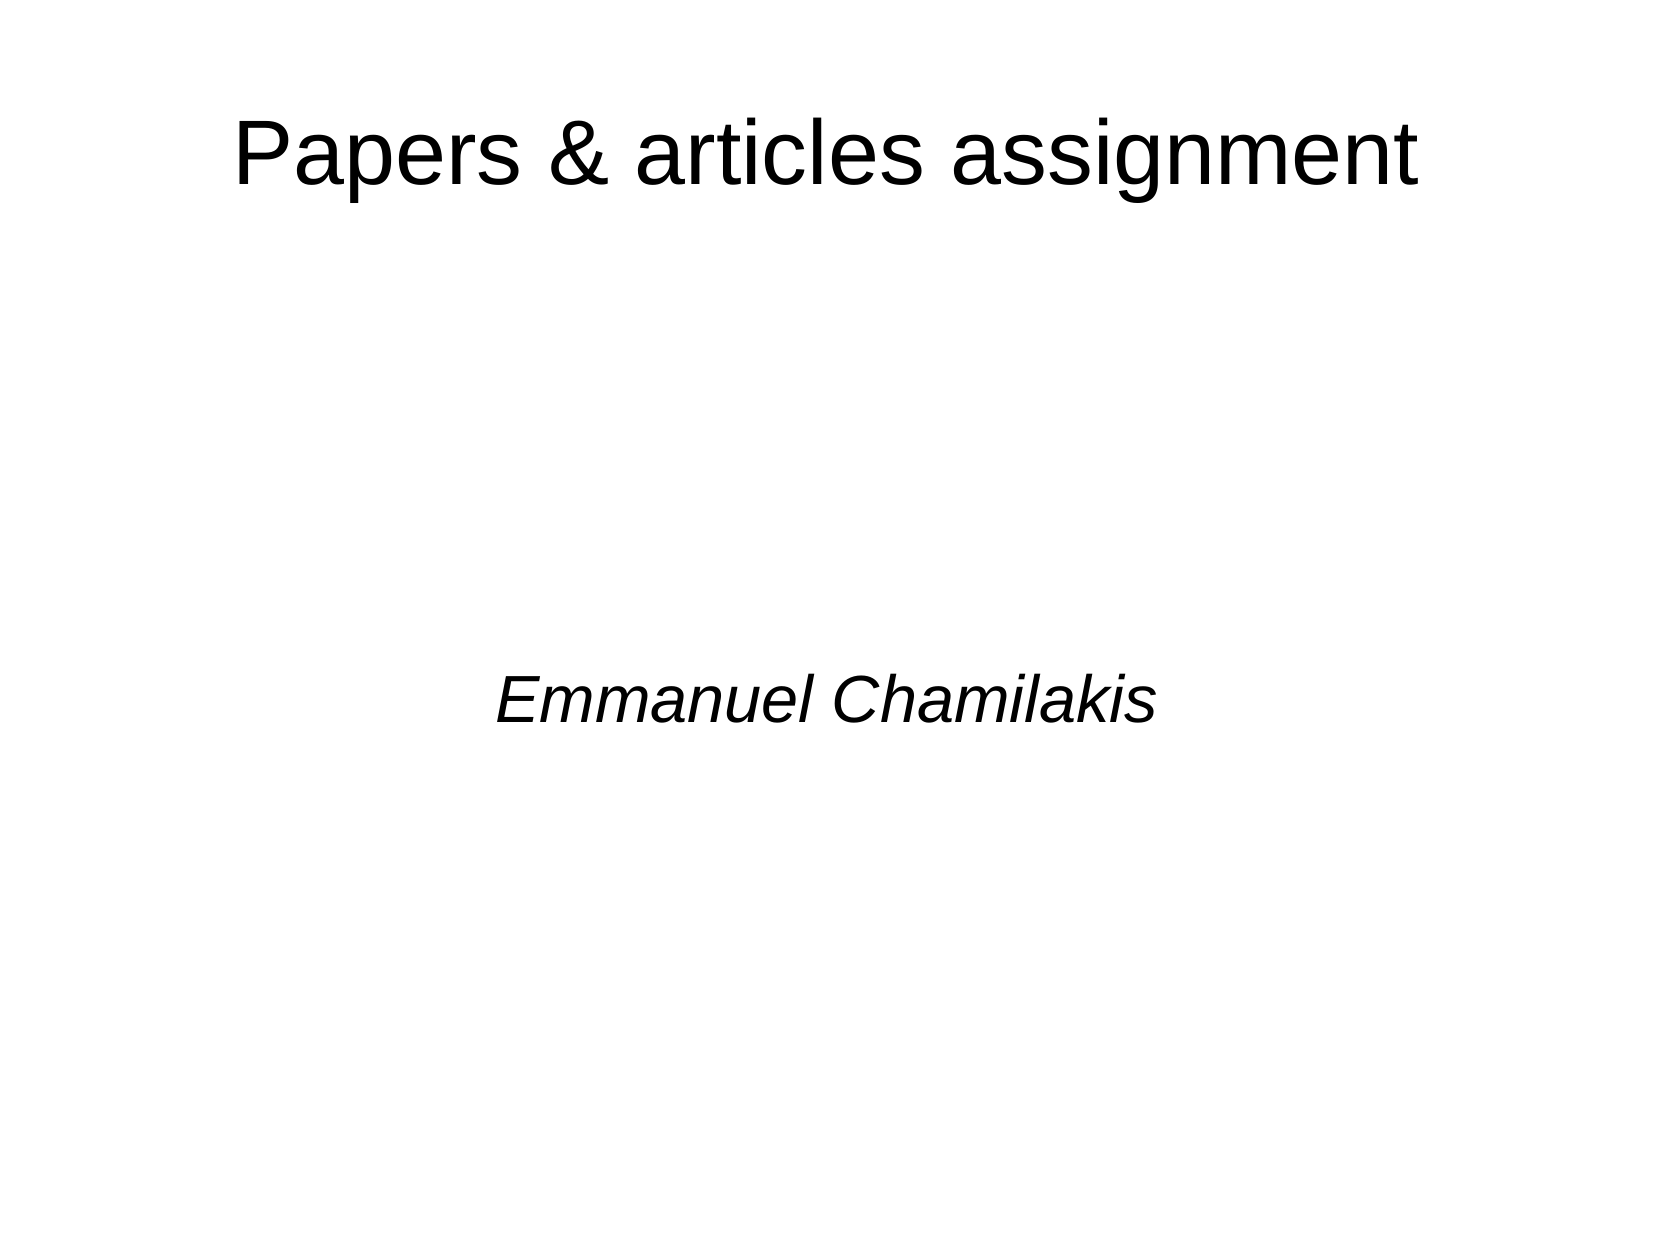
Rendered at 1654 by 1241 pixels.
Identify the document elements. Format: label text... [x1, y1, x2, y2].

title Papers & articles assignment [82, 49, 1571, 257]
subtitle Emmanuel Chamilakis [82, 290, 1571, 1109]
